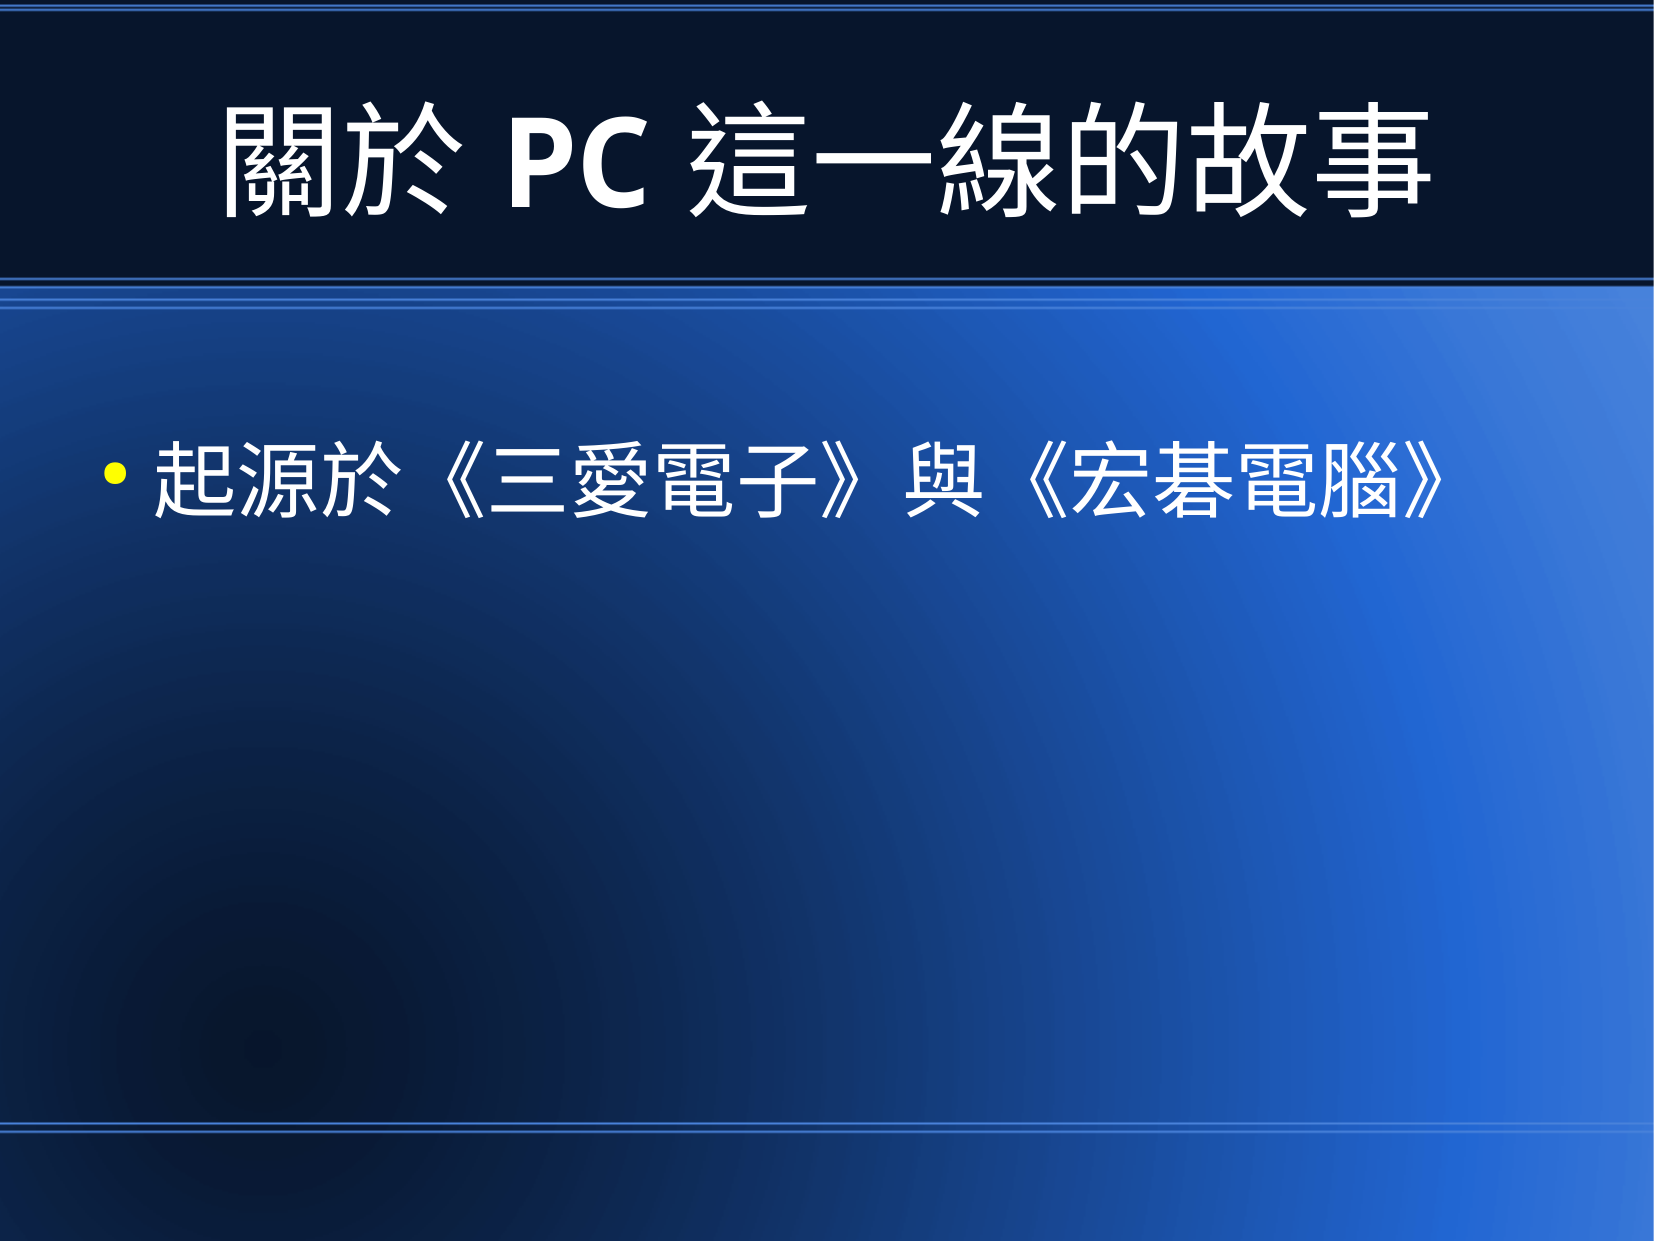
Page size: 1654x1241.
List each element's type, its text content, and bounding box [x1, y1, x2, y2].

picture [0, 0, 1654, 1241]
list 起源於《三愛電子》與《宏碁電腦》 [82, 355, 1571, 1241]
title 關於PC這一線的故事 [82, 49, 1571, 257]
